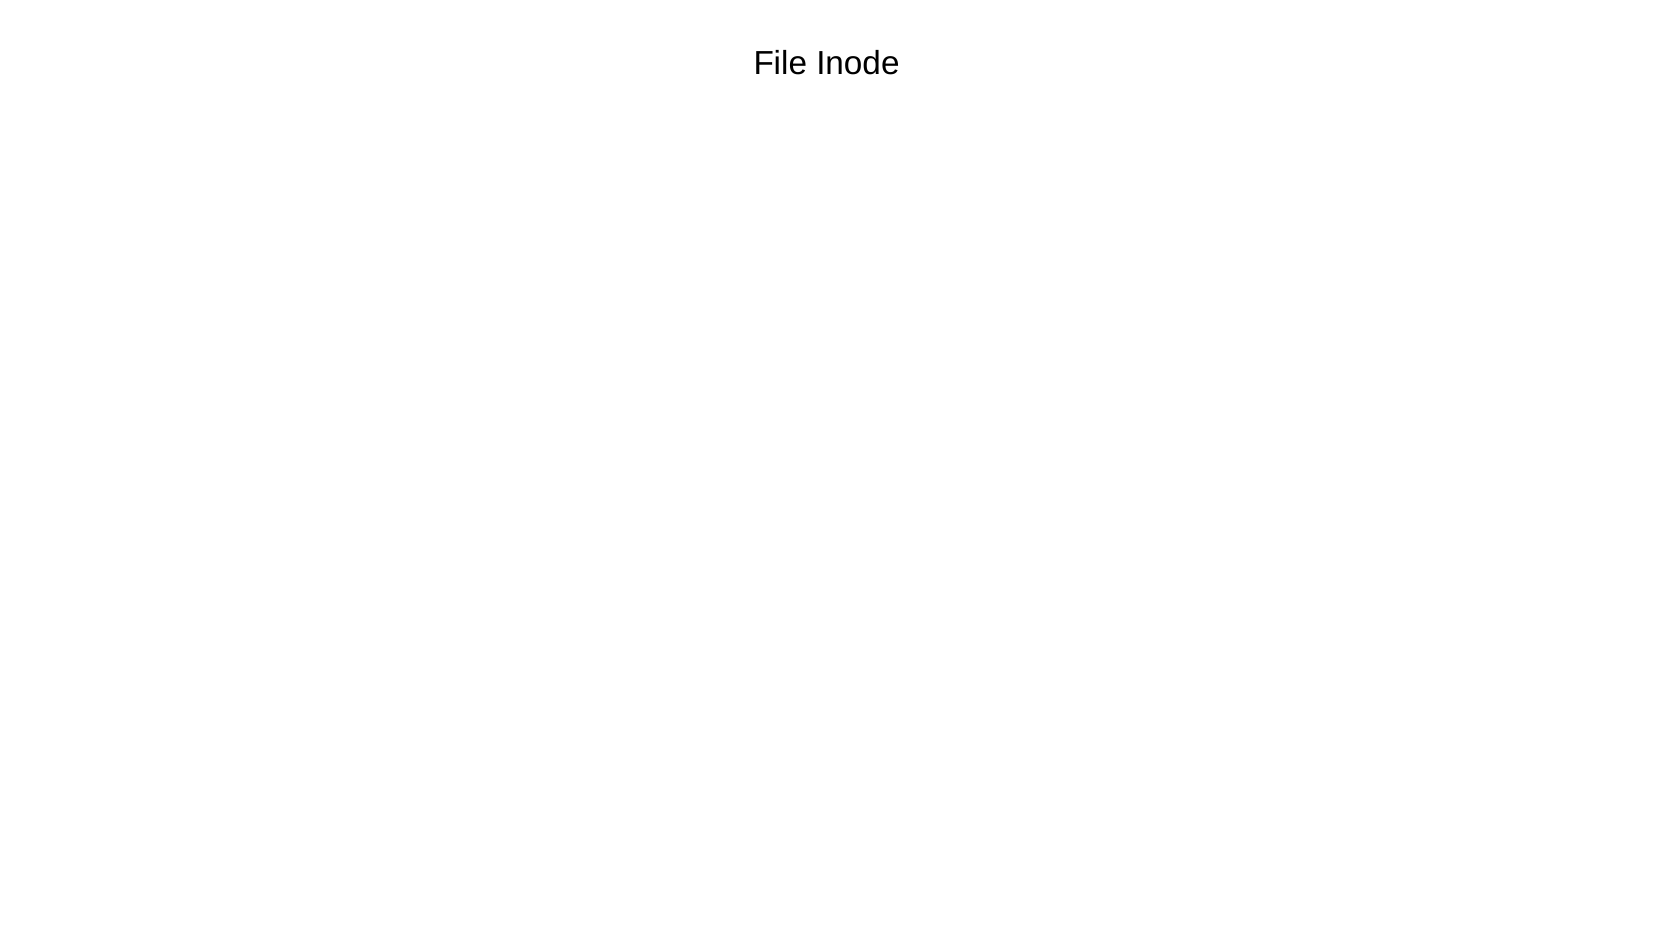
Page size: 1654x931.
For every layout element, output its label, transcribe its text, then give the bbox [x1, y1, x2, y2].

title File Inode [82, 37, 1571, 89]
